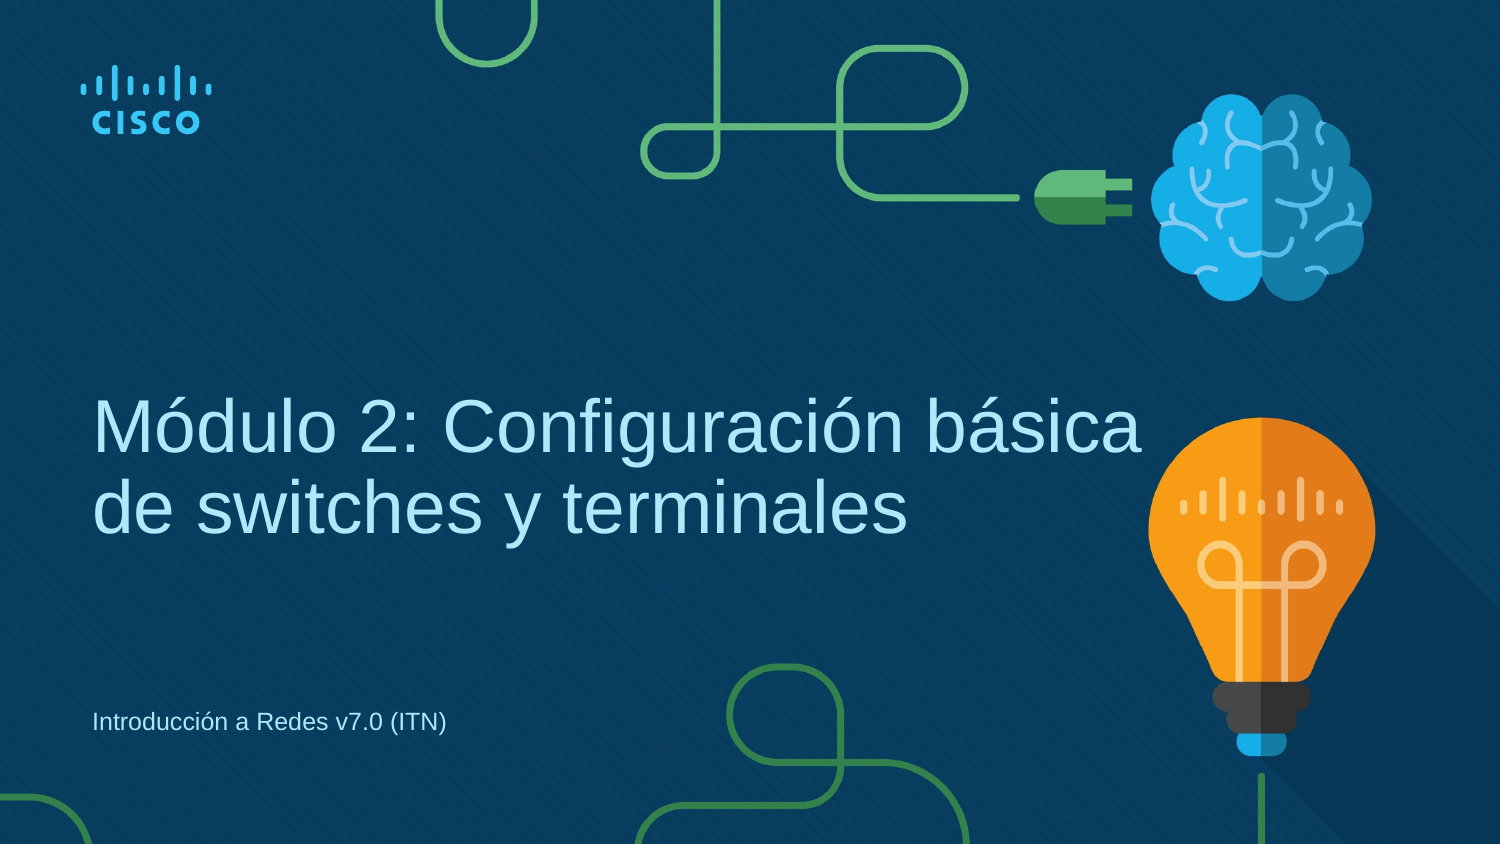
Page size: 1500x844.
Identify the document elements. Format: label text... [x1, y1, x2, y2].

subtitle Introducción a Redes v7.0 (ITN) [77, 624, 466, 773]
title Módulo 2: Configuración básica de switches y terminales [77, 380, 1172, 558]
picture [0, 0, 1500, 844]
